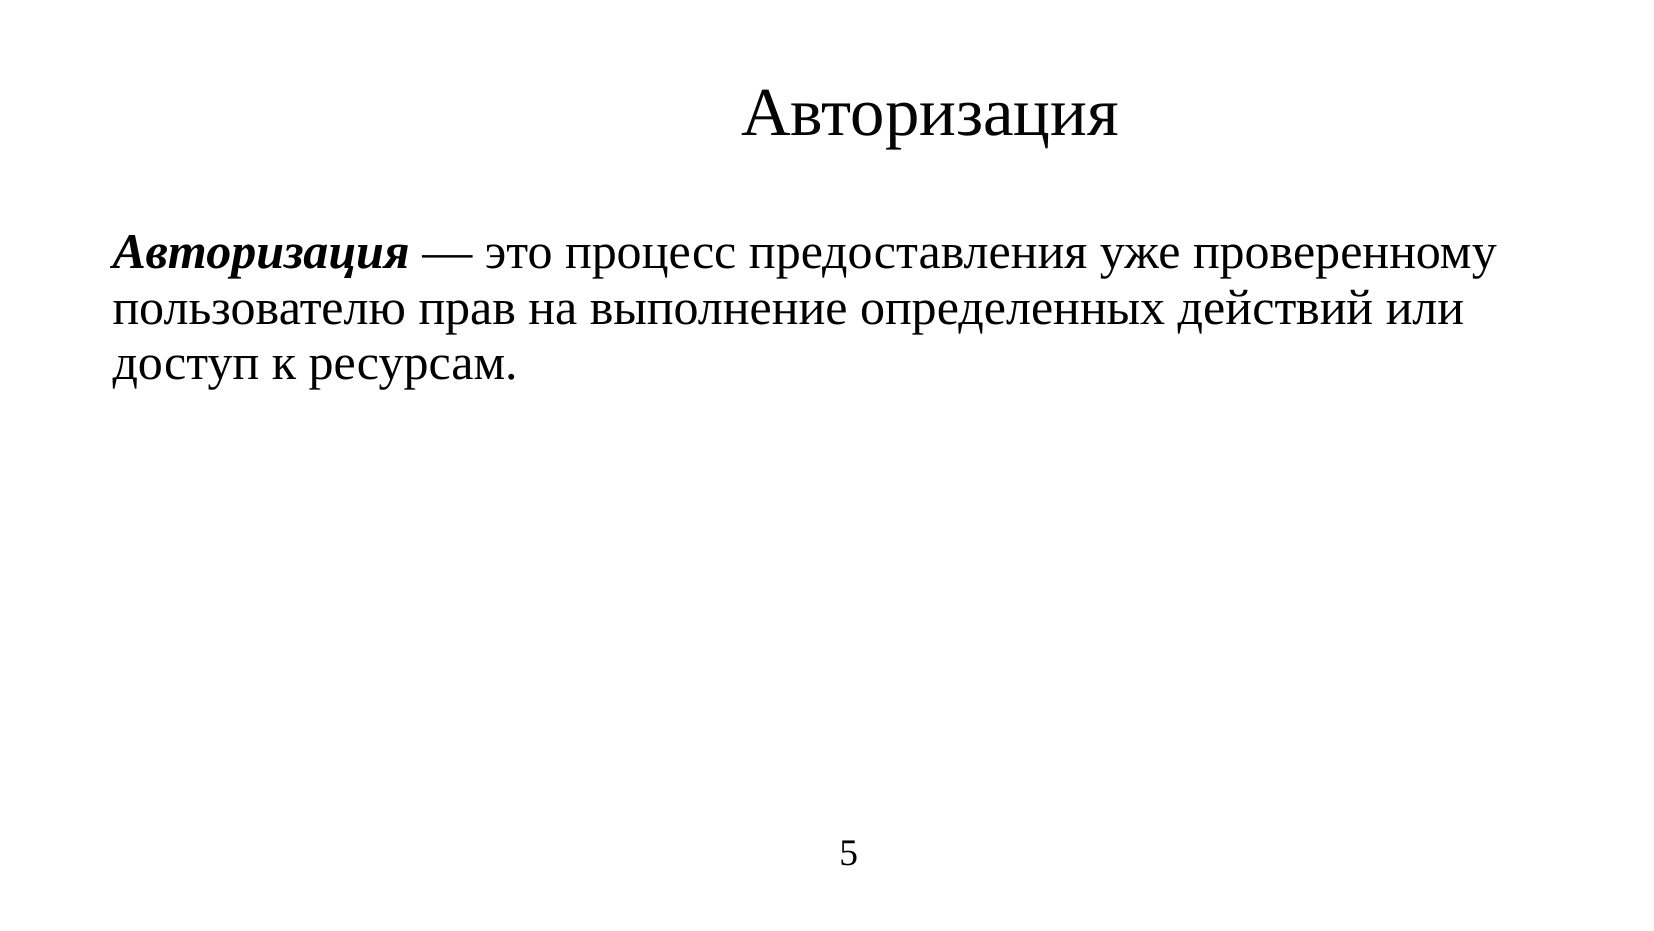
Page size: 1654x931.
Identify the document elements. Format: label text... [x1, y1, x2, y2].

title Авторизация [265, 35, 1595, 189]
list Авторизация — это процесс предоставления уже проверенному пользователю прав на выполнение определенных действий или доступ к ресурсам. [112, 224, 1595, 764]
text_box 5 [535, 825, 1163, 881]
